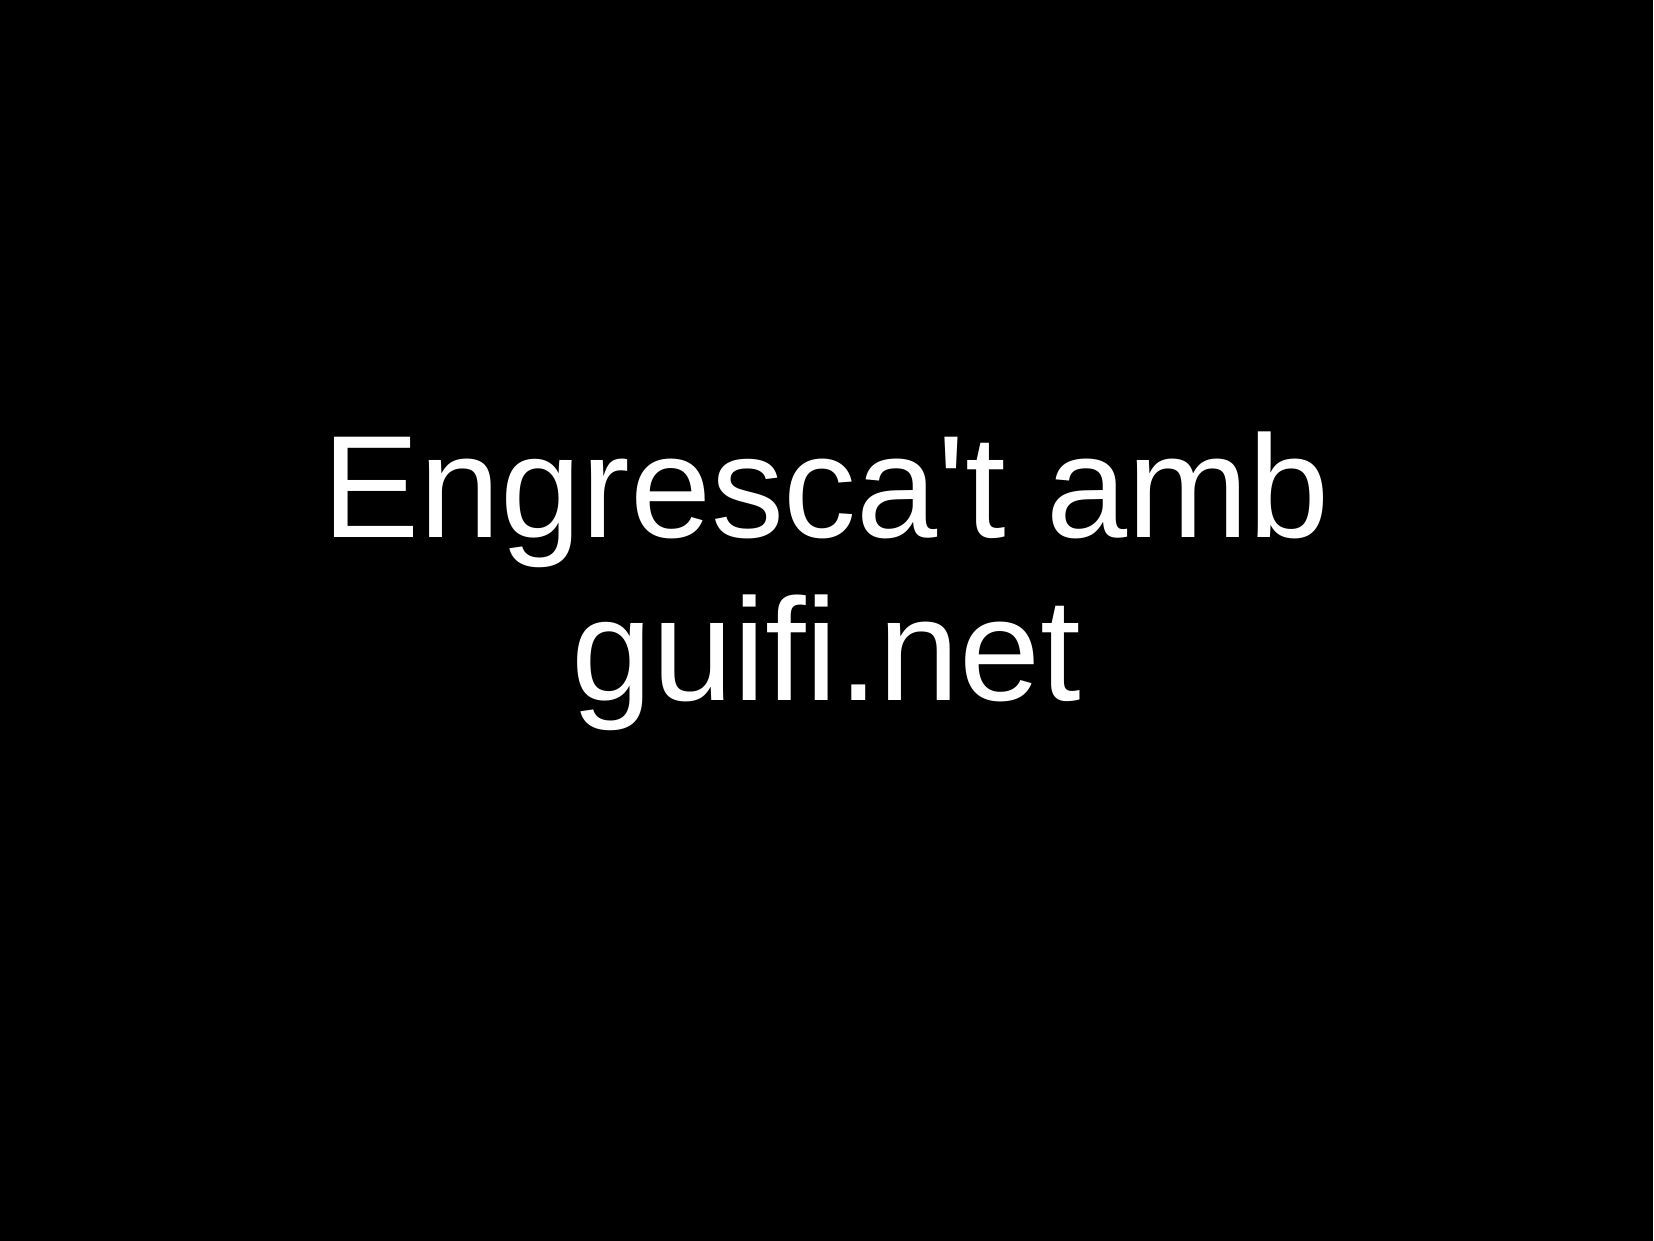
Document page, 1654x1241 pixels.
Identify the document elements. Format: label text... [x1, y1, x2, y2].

subtitle Engresca't amb guifi.net [82, 290, 1571, 1010]
